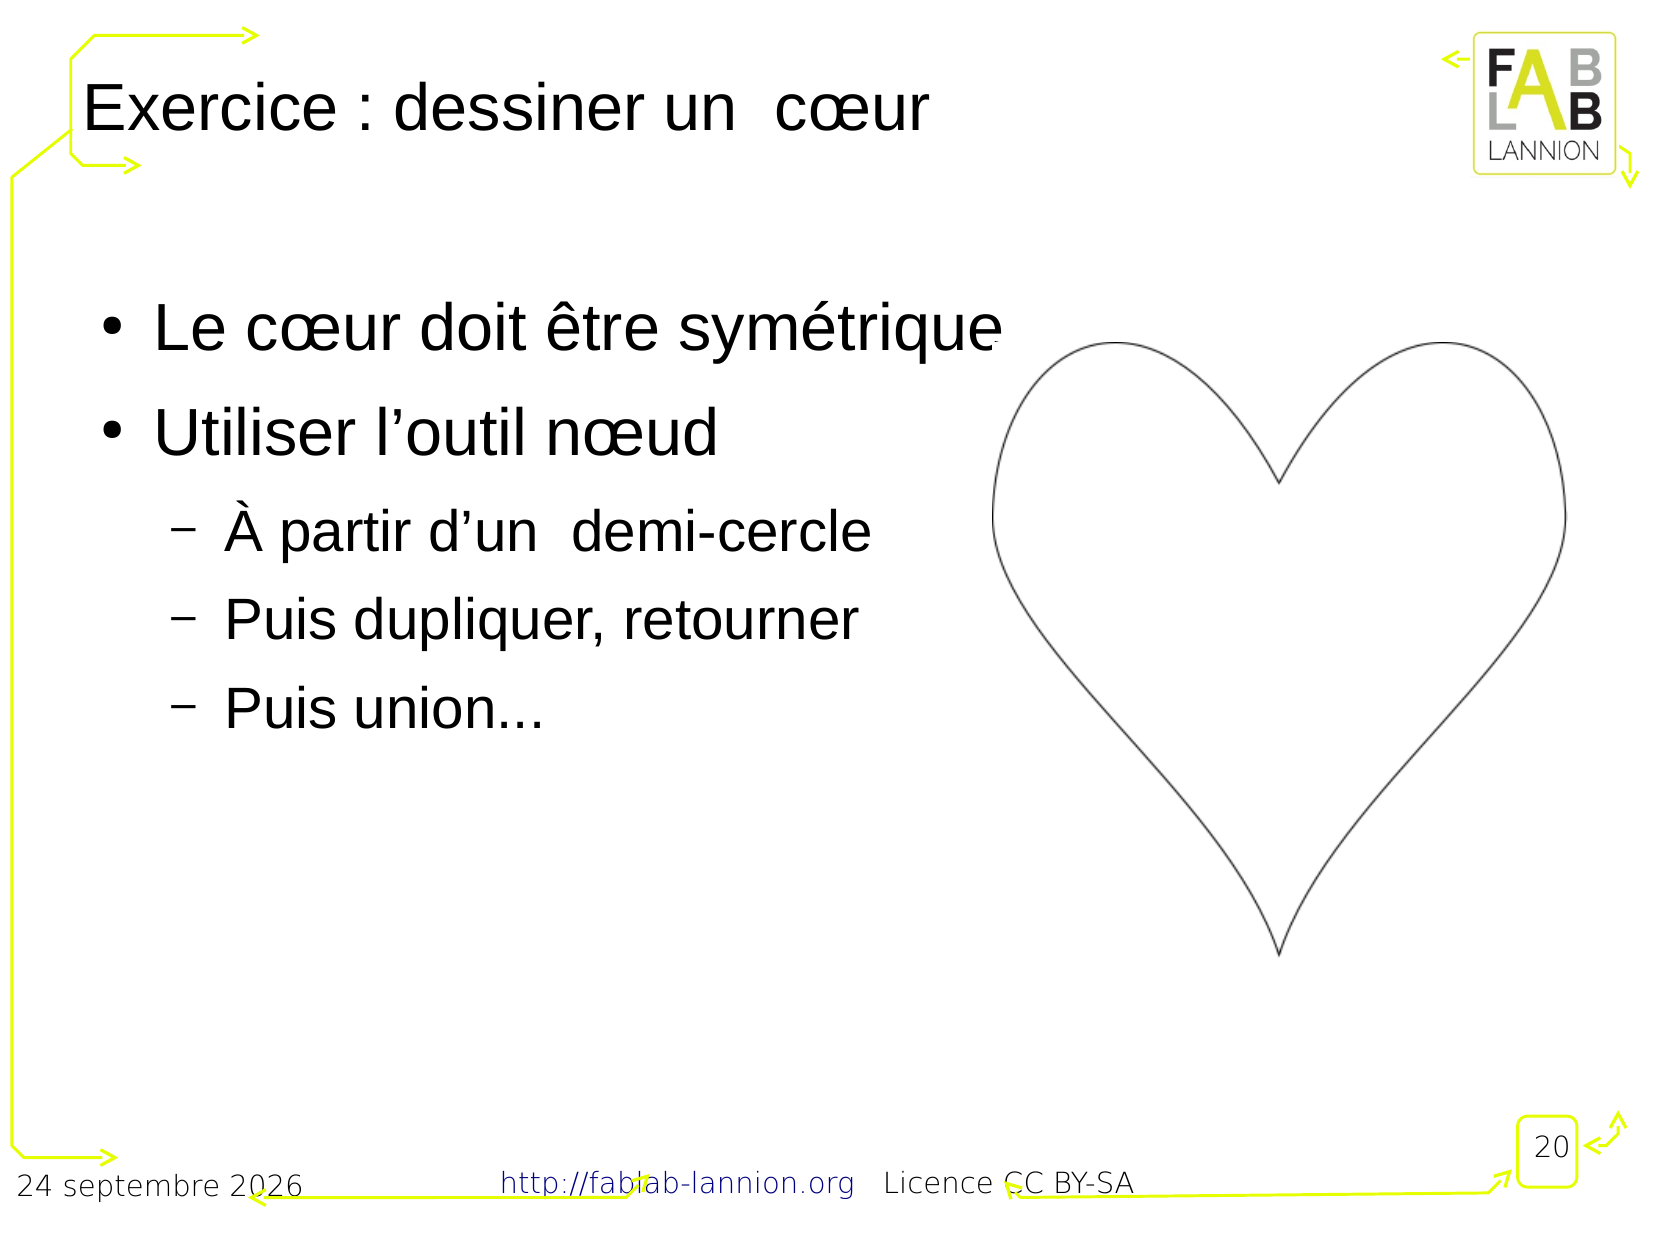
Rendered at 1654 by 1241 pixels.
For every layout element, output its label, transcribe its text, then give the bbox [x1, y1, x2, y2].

picture [992, 342, 1568, 959]
list Le cœur doit être symétrique Utiliser l’outil nœud À partir d’un demi-cercle Puis dupliquer, retourner Puis union... [82, 290, 1571, 1010]
picture [1470, 29, 1619, 178]
title Exercice : dessiner un cœur [82, 49, 1441, 166]
